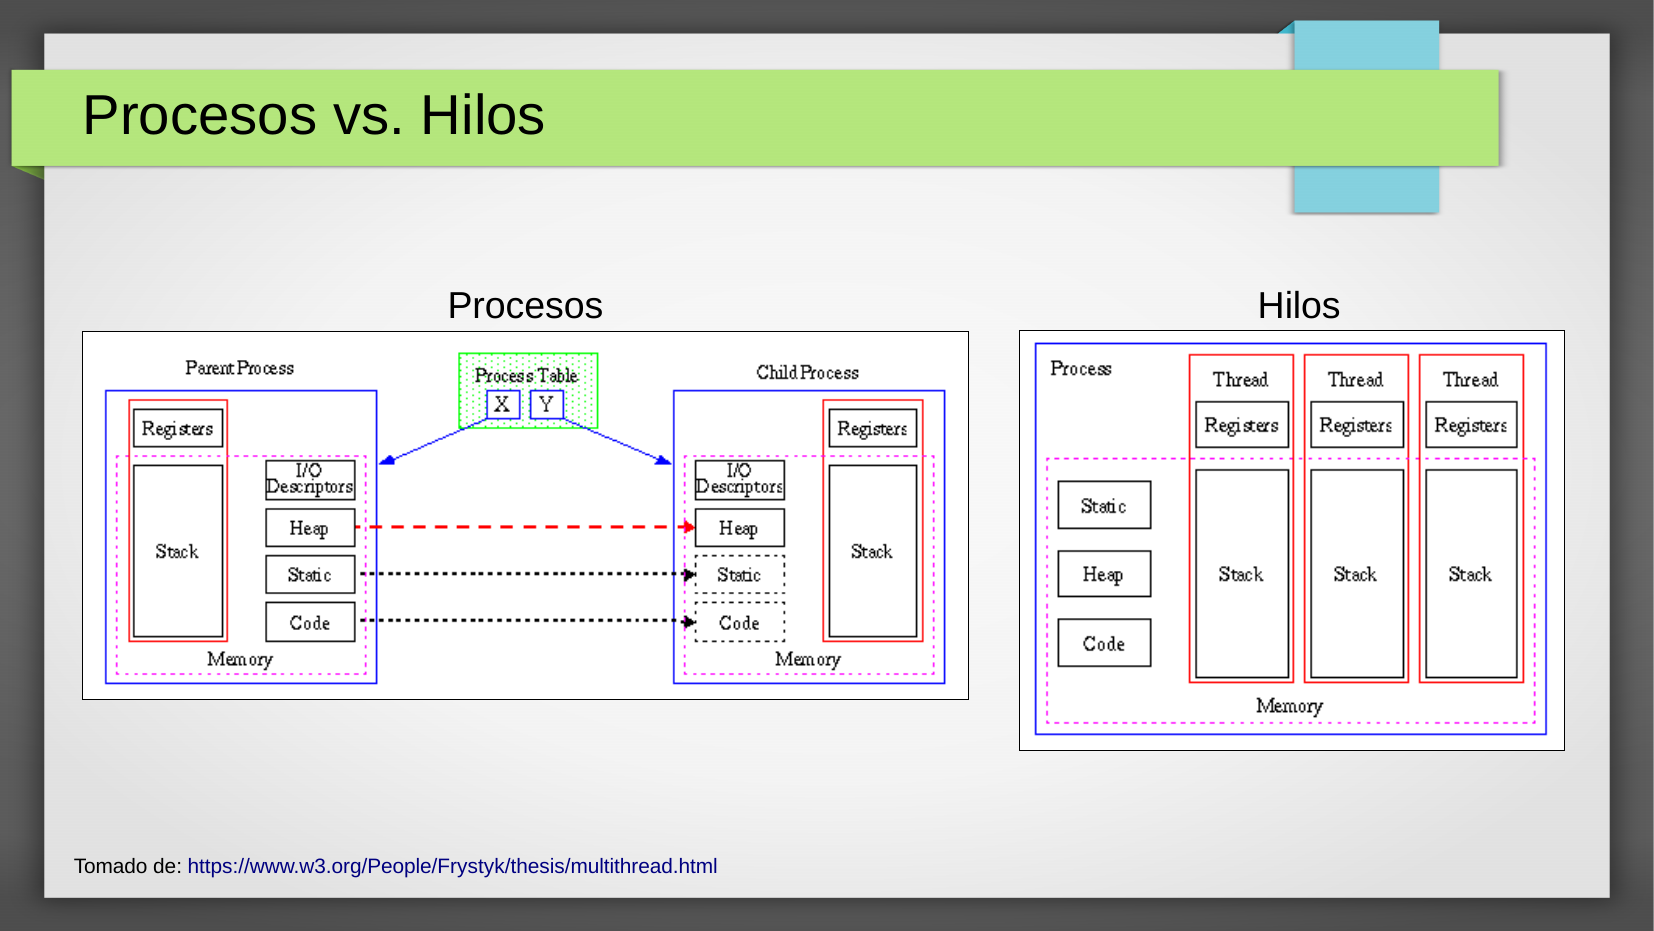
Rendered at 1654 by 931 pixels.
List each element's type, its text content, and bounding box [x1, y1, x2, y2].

text_box Procesos [82, 277, 969, 335]
picture [0, 0, 1654, 931]
text_box Tomado de: https://www.w3.org/People/Frystyk/thesis/multithread.html [59, 847, 863, 886]
title Procesos vs. Hilos [82, 70, 1264, 160]
text_box Hilos [1033, 277, 1565, 335]
